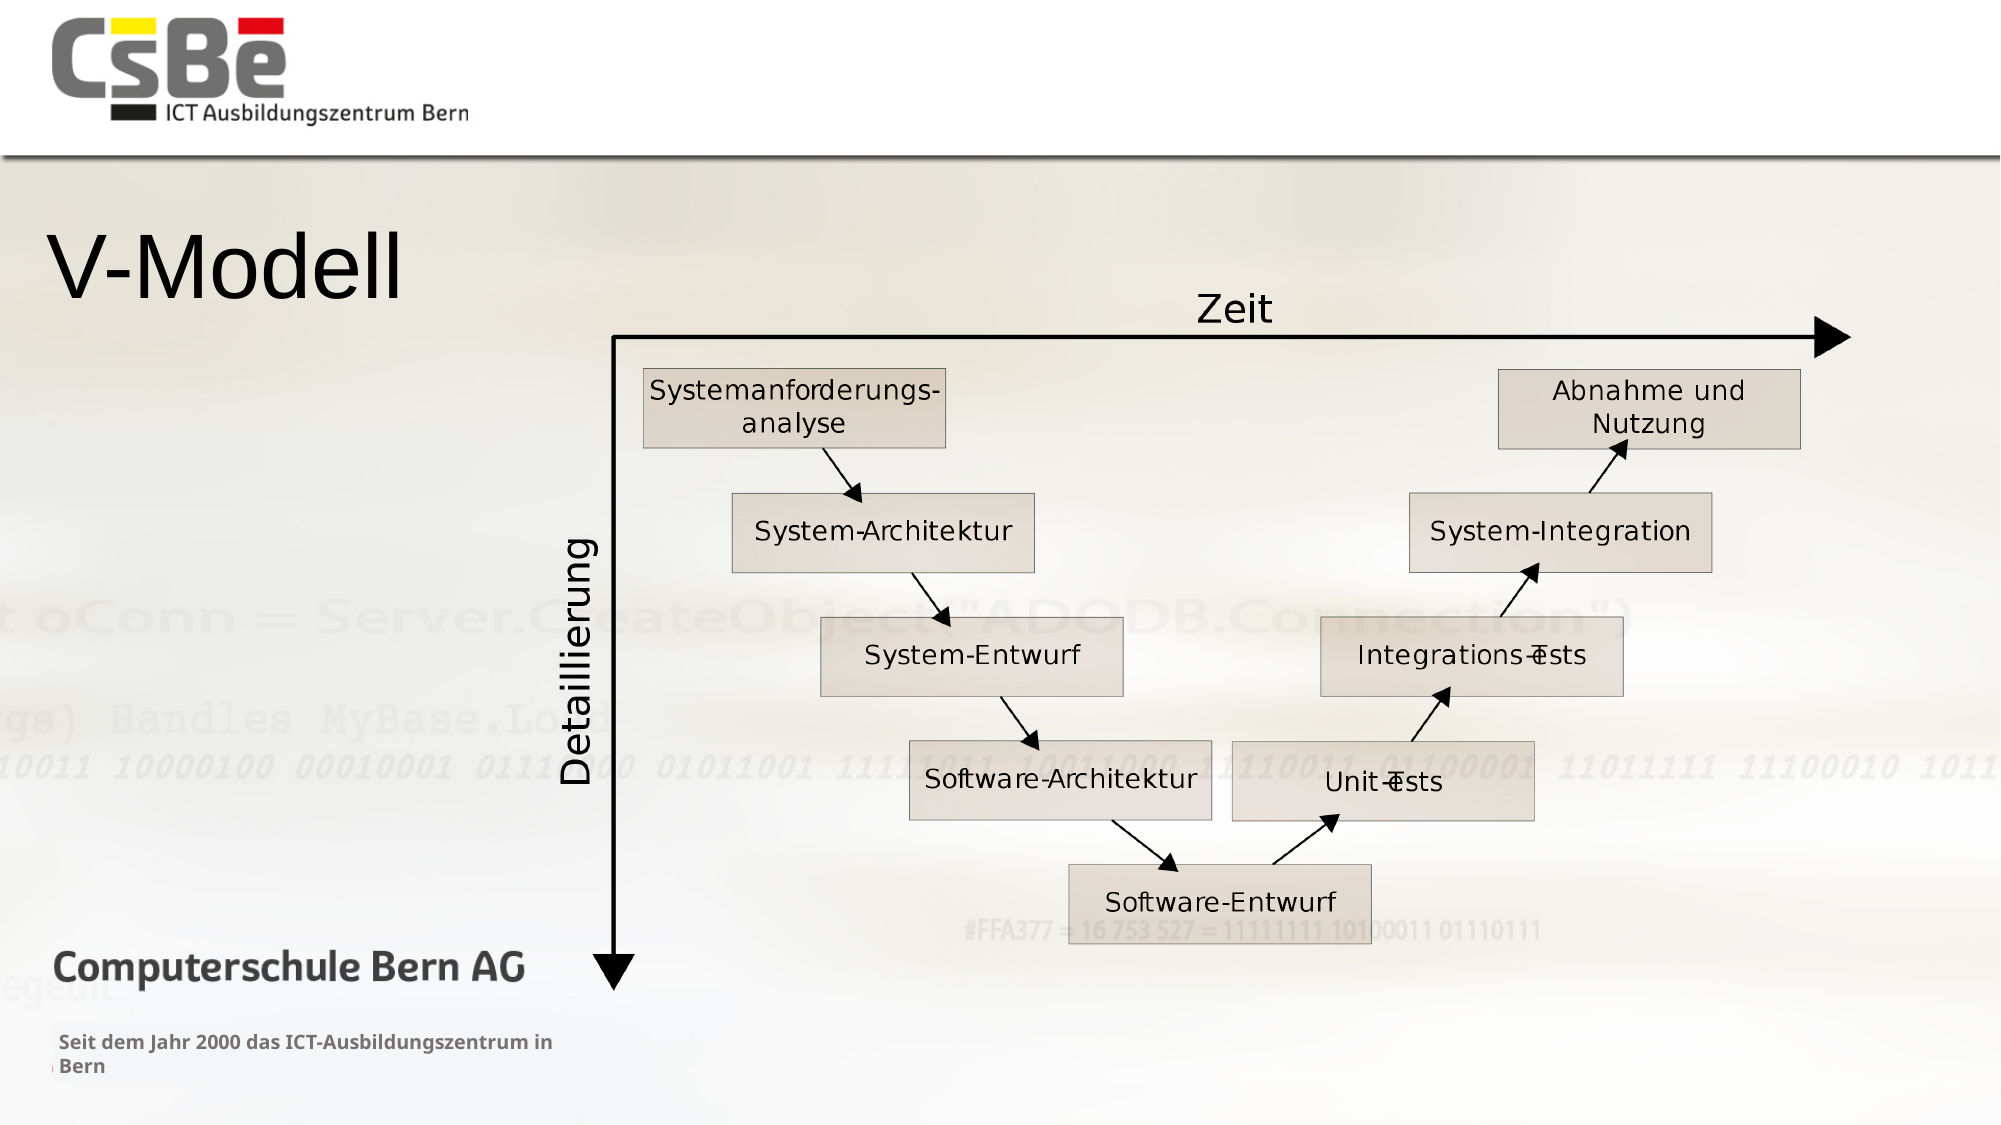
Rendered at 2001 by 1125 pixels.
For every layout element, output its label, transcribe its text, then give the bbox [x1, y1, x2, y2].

picture [0, 0, 2001, 1125]
list V-Modell [46, 206, 1920, 355]
